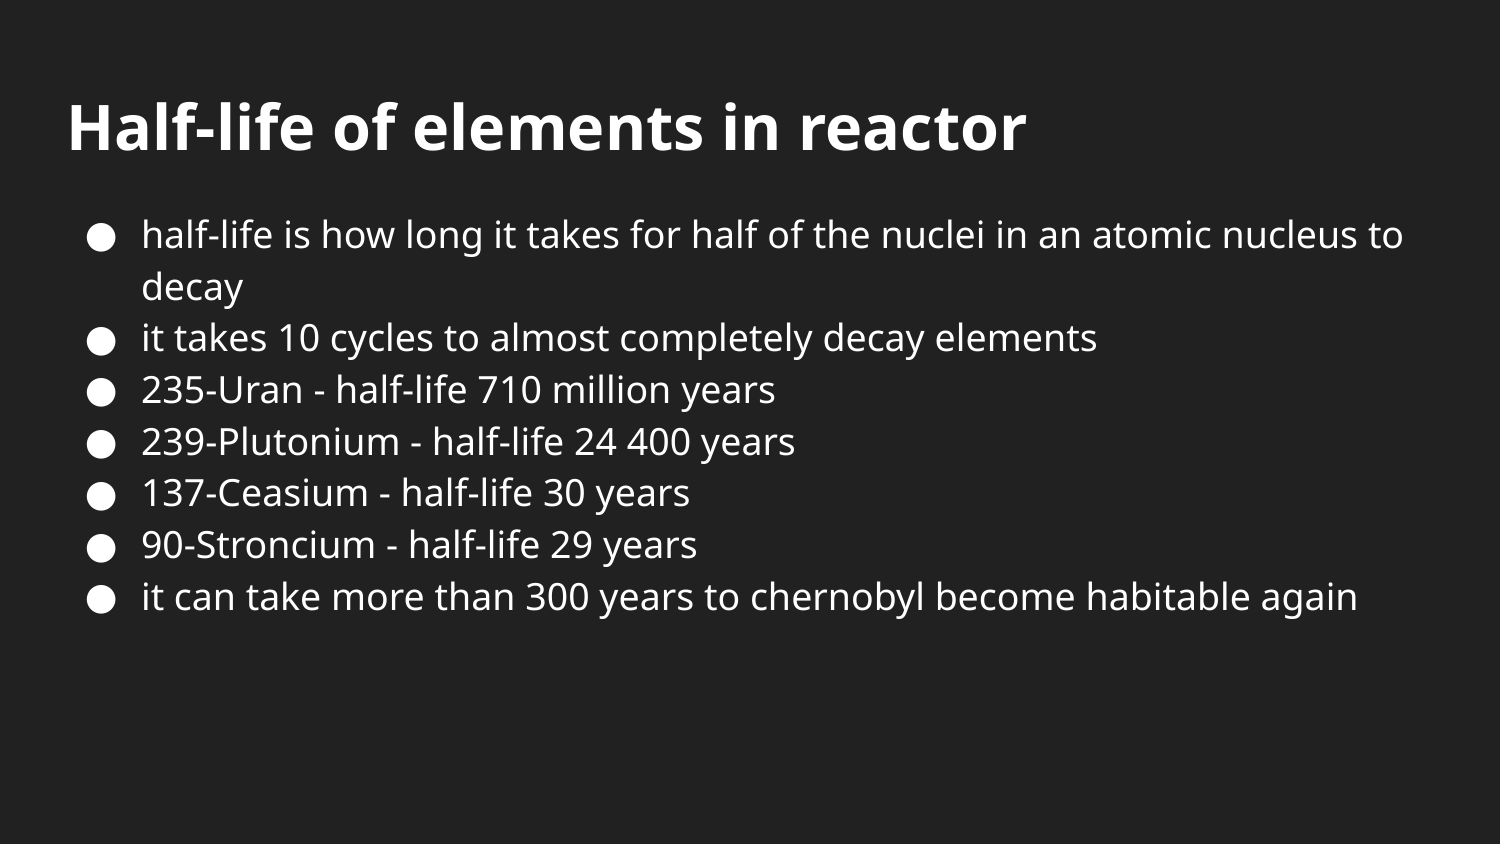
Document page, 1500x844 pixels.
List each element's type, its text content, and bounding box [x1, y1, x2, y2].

list half-life is how long it takes for half of the nuclei in an atomic nucleus to decay it takes 10 cycles to almost completely decay elements 235-Uran - half-life 710 million years 239-Plutonium - half-life 24 400 years 137-Ceasium - half-life 30 years 90-Stroncium - half-life 29 years it can take more than 300 years to chernobyl become habitable again [51, 189, 1449, 750]
title Half-life of elements in reactor [51, 72, 1449, 167]
